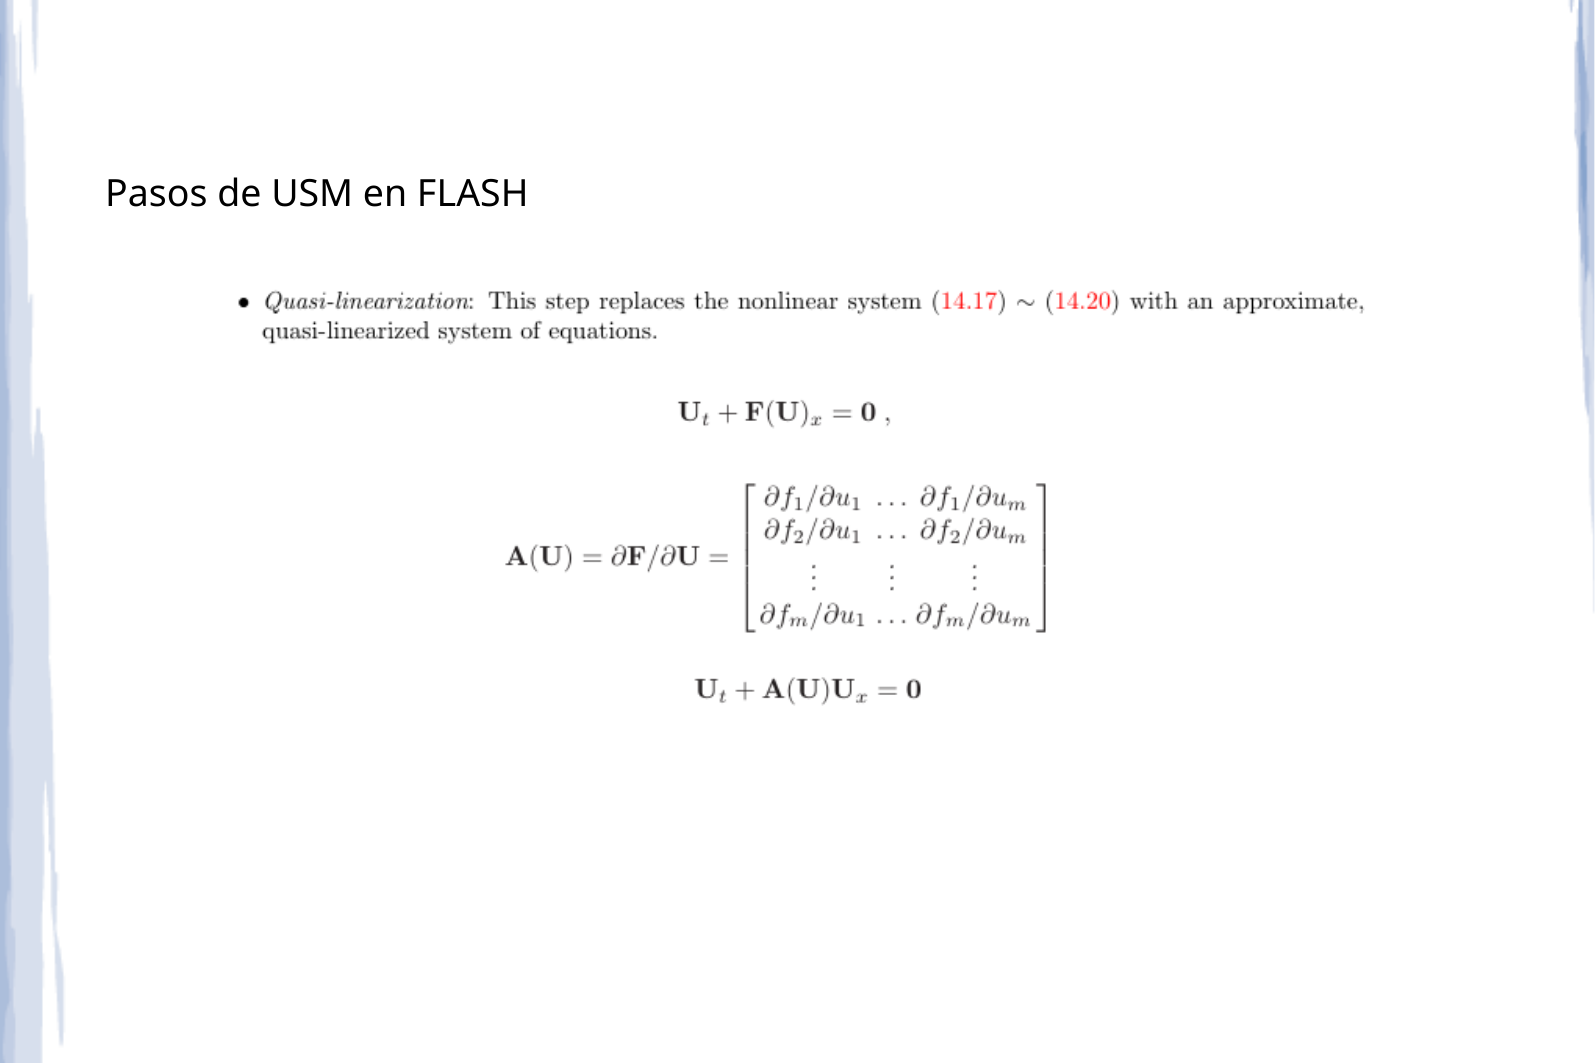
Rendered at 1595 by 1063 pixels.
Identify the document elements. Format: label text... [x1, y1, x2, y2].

list Pasos de USM en FLASH [105, 166, 1506, 237]
picture [0, 0, 1595, 1063]
